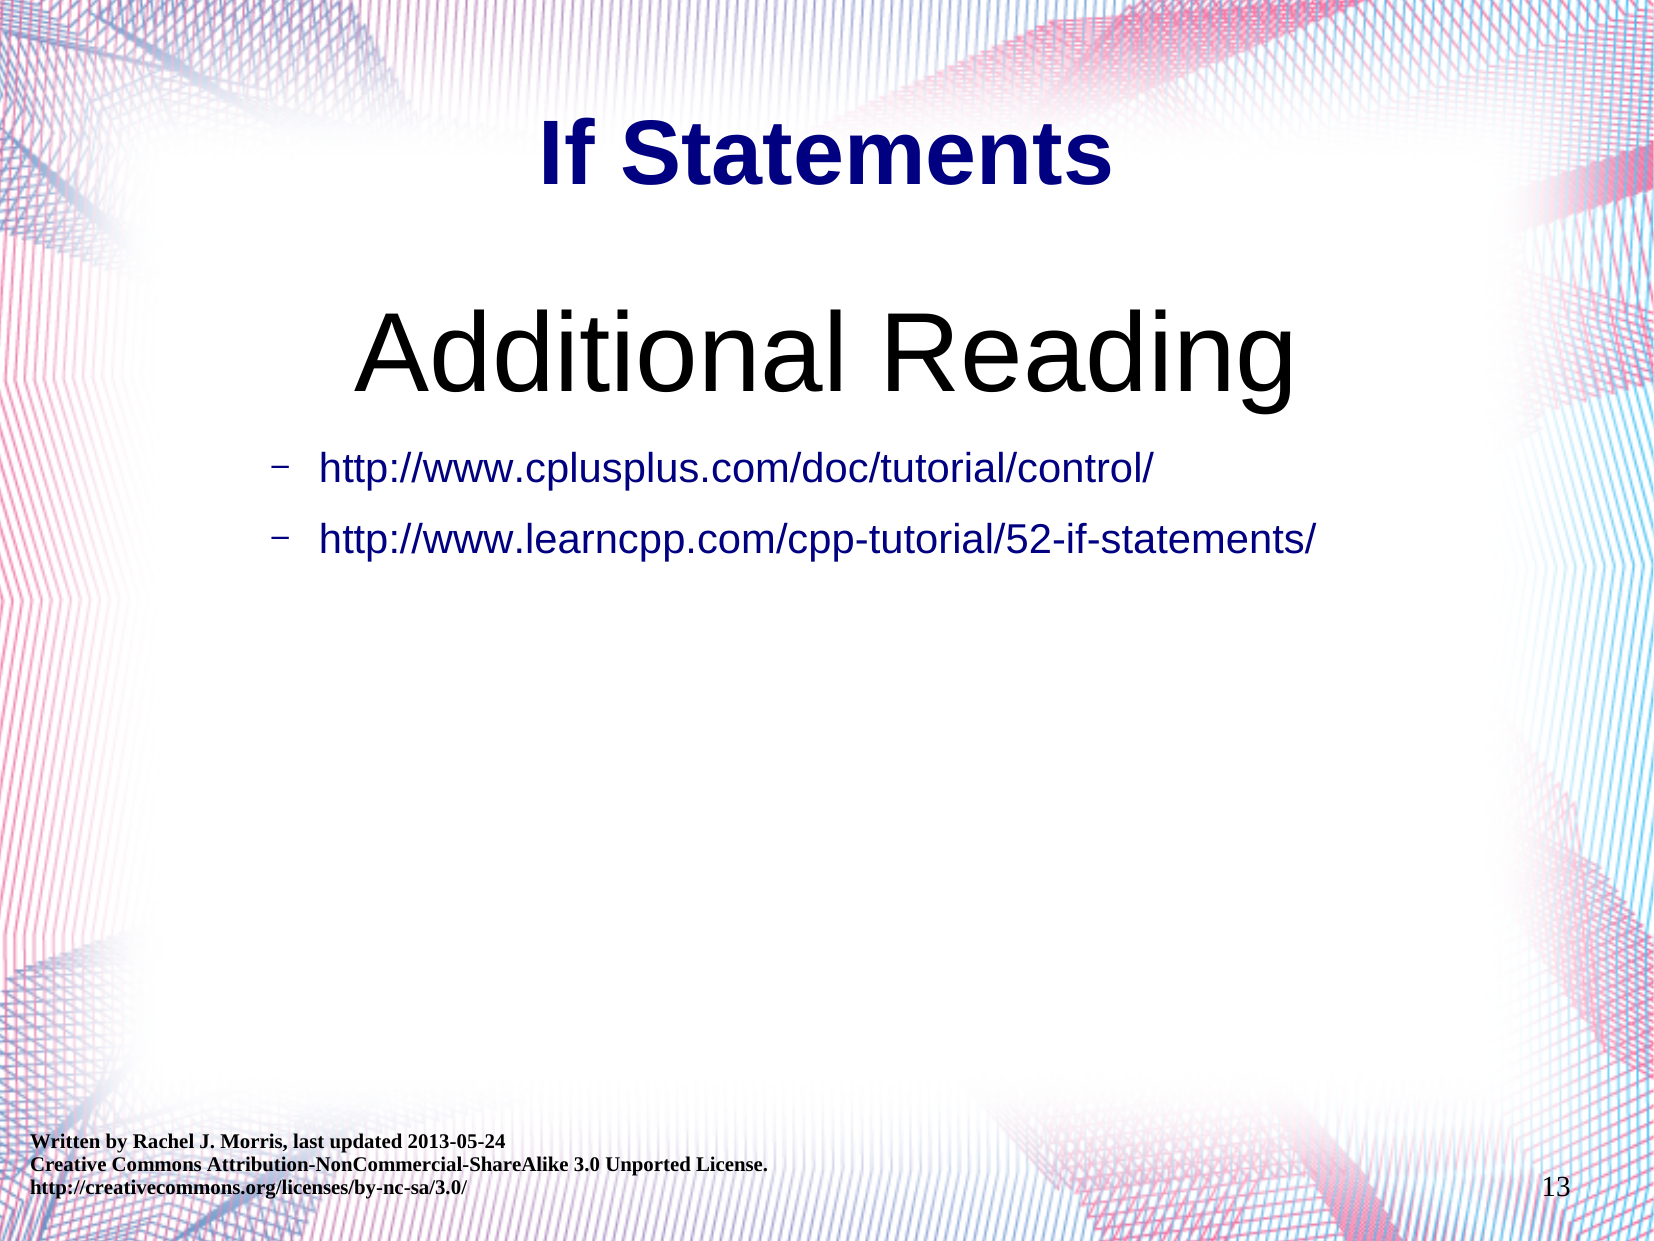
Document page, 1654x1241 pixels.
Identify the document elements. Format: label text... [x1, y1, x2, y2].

picture [0, 0, 1654, 1241]
title If Statements [82, 49, 1571, 257]
list Additional Reading http://www.cplusplus.com/doc/tutorial/control/ http://www.learncpp.com/cpp-tutorial/52-if-statements/ [82, 290, 1571, 1010]
